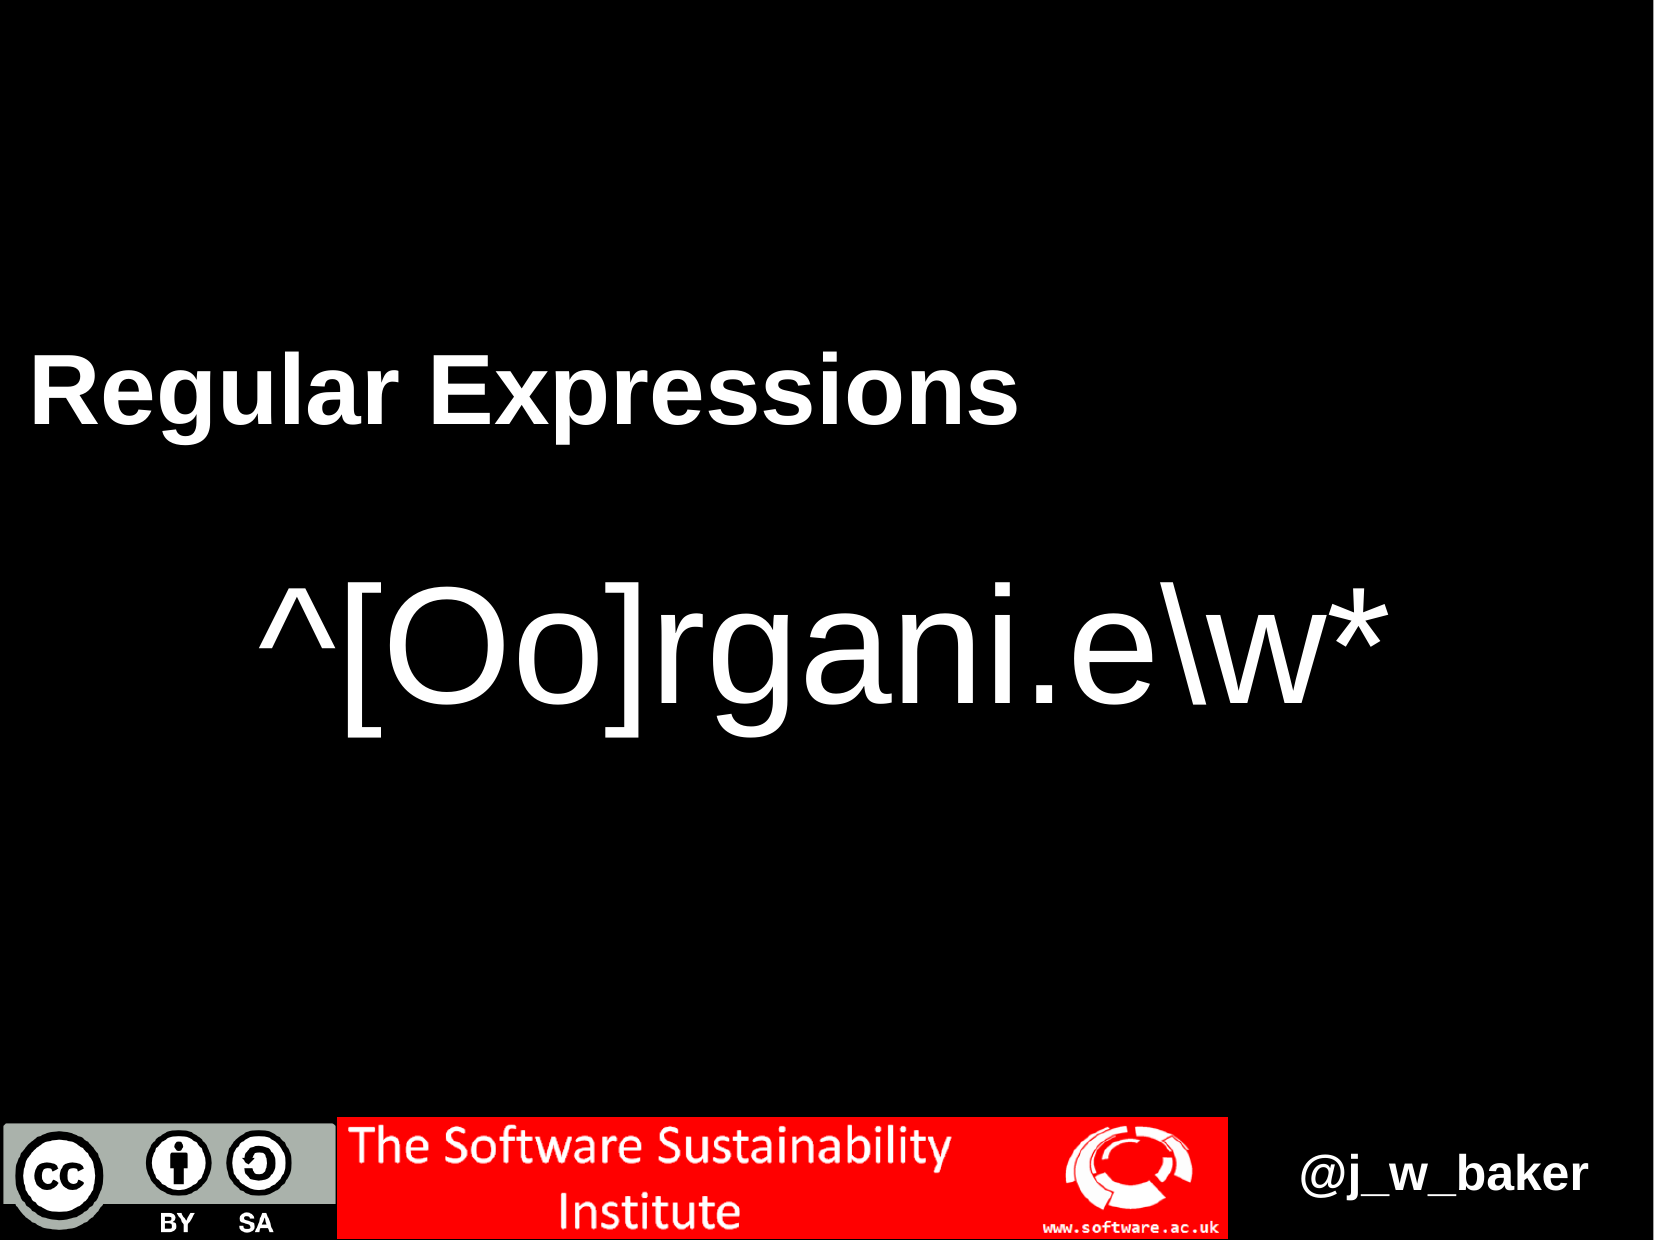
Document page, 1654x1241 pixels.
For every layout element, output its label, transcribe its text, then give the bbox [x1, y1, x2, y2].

picture [0, 1117, 1228, 1239]
text_box Regular Expressions ^[Oo]rgani.e\w* [28, 333, 1623, 740]
text_box @j_w_baker [1266, 1085, 1622, 1241]
